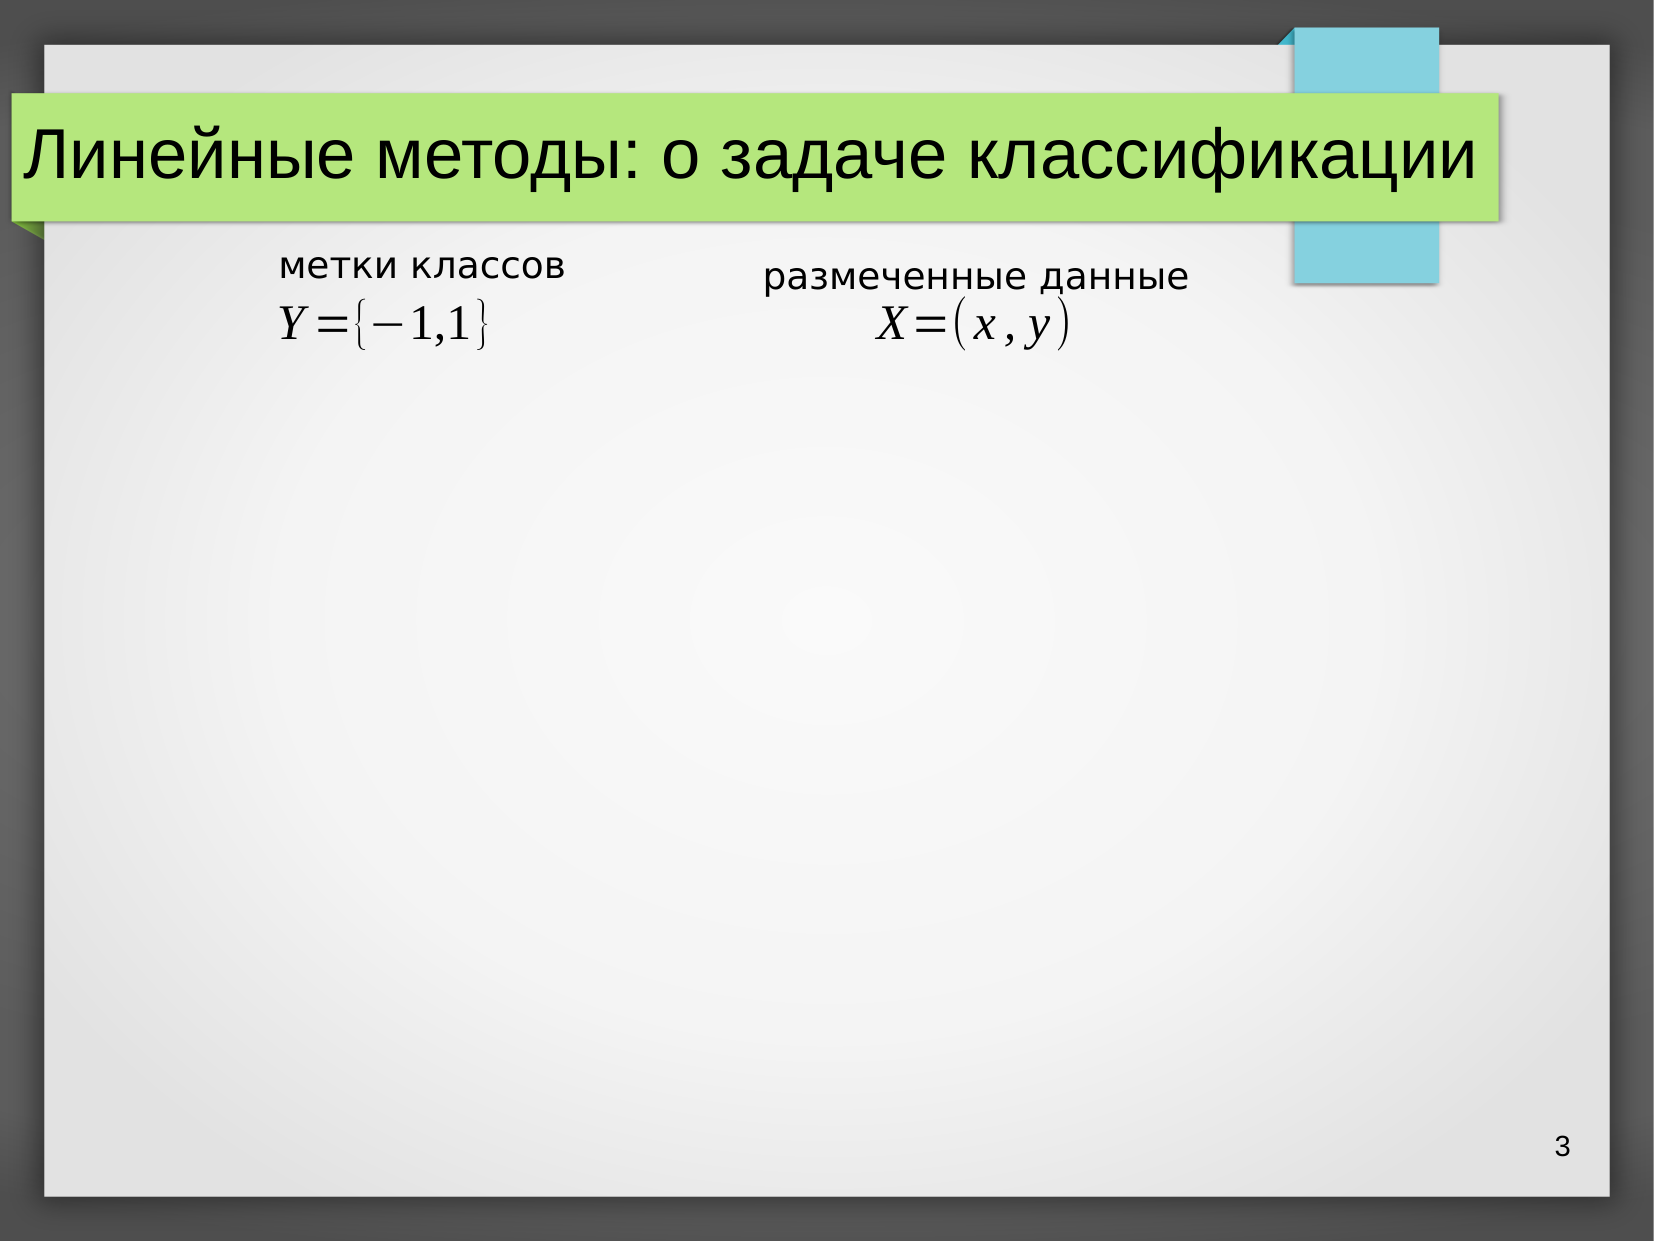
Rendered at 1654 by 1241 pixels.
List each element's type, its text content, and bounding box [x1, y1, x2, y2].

title Линейные методы: о задаче классификации [23, 82, 1512, 225]
chart [865, 306, 1078, 354]
text_box размеченные данные [747, 247, 1205, 306]
picture [0, 0, 1654, 1241]
text_box метки классов [263, 236, 581, 295]
chart [271, 295, 500, 353]
